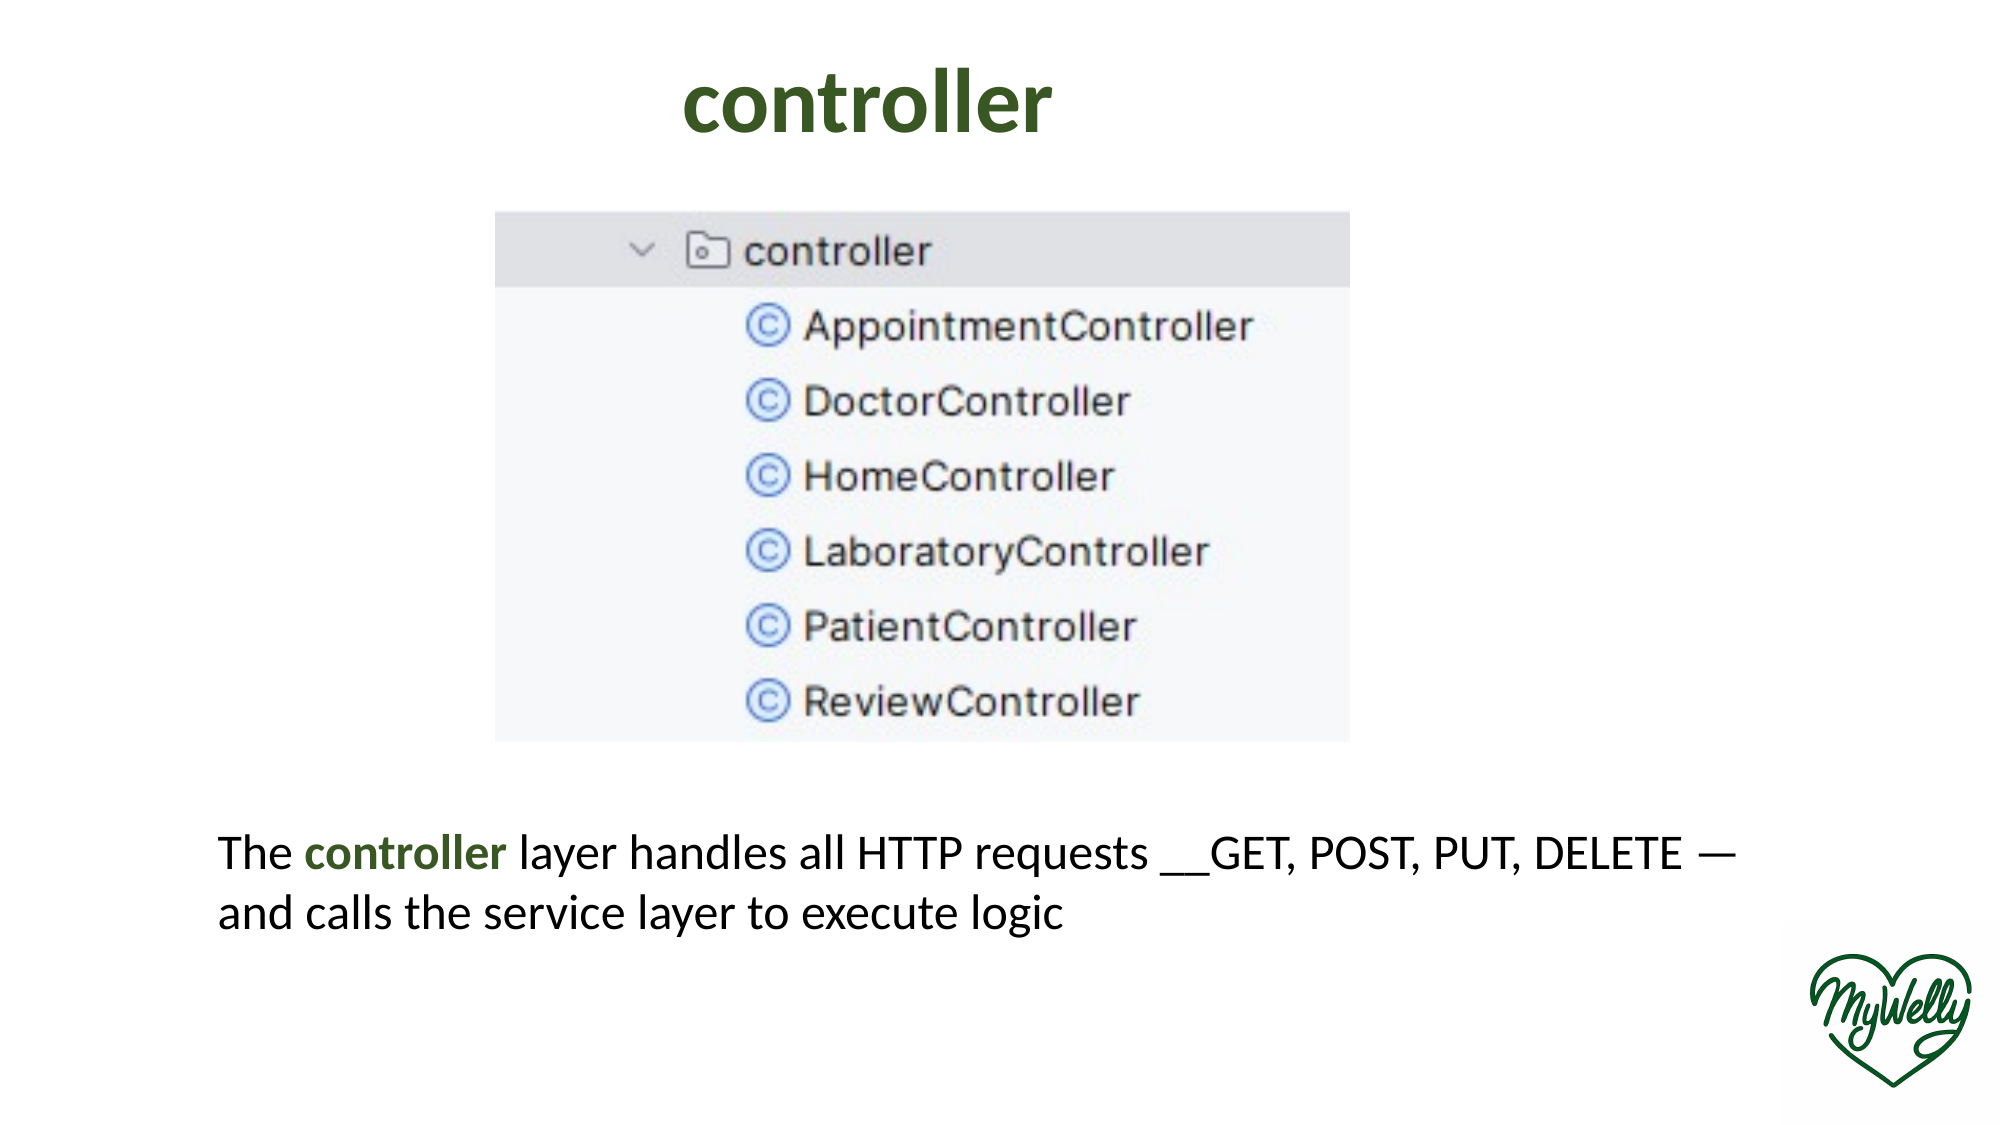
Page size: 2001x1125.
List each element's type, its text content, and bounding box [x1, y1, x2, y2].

picture [1782, 920, 2000, 1125]
text_box The controller layer handles all HTTP requests __GET, POST, PUT, DELETE — and calls the service layer to execute logic [202, 811, 1798, 948]
picture [495, 210, 1350, 742]
text_box controller [658, 33, 1659, 161]
